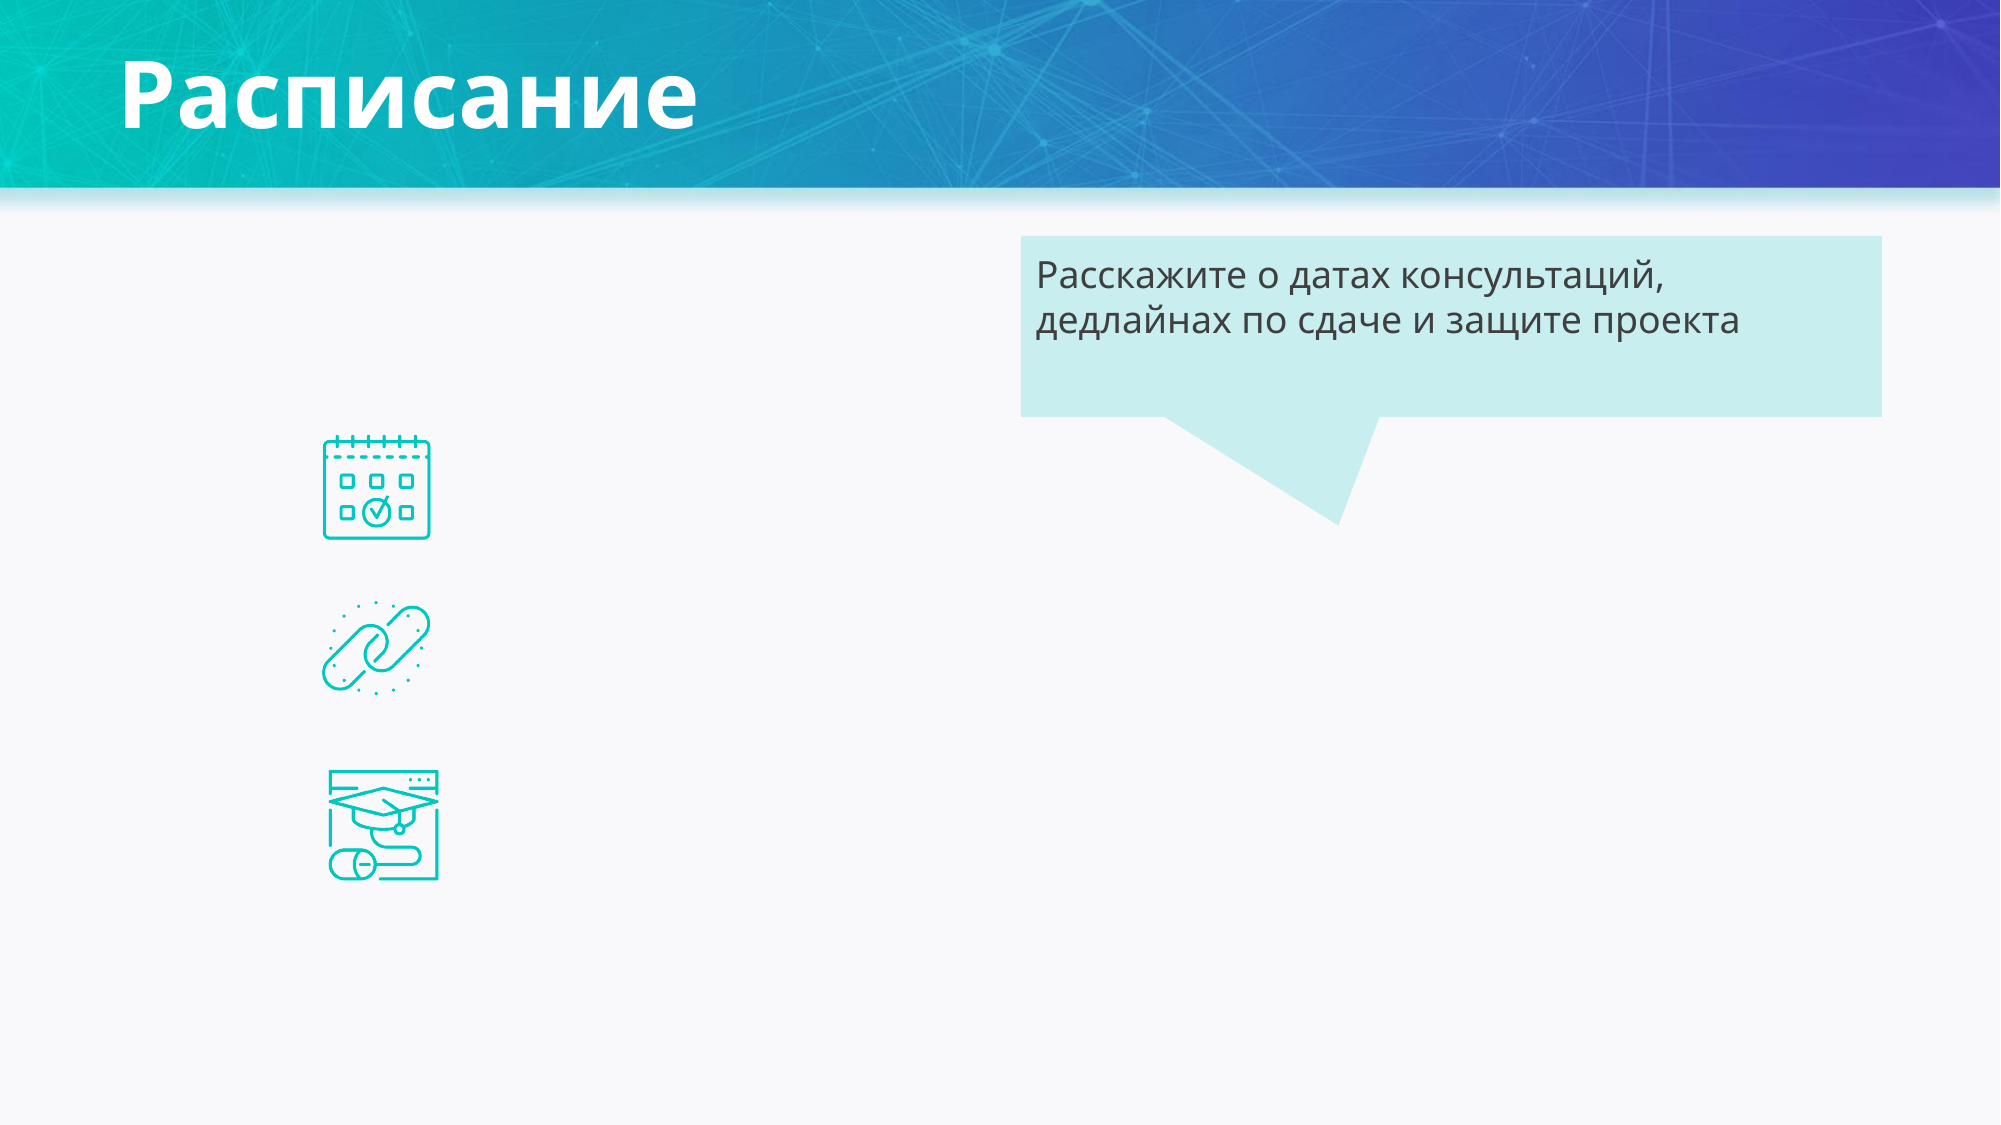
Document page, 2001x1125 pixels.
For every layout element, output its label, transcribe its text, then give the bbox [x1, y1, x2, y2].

picture [0, 0, 2000, 1125]
text_box Расскажите о датах консультаций, дедлайнах по сдаче и защите проекта [1020, 235, 1882, 526]
text_box Расписание [117, 57, 1882, 140]
